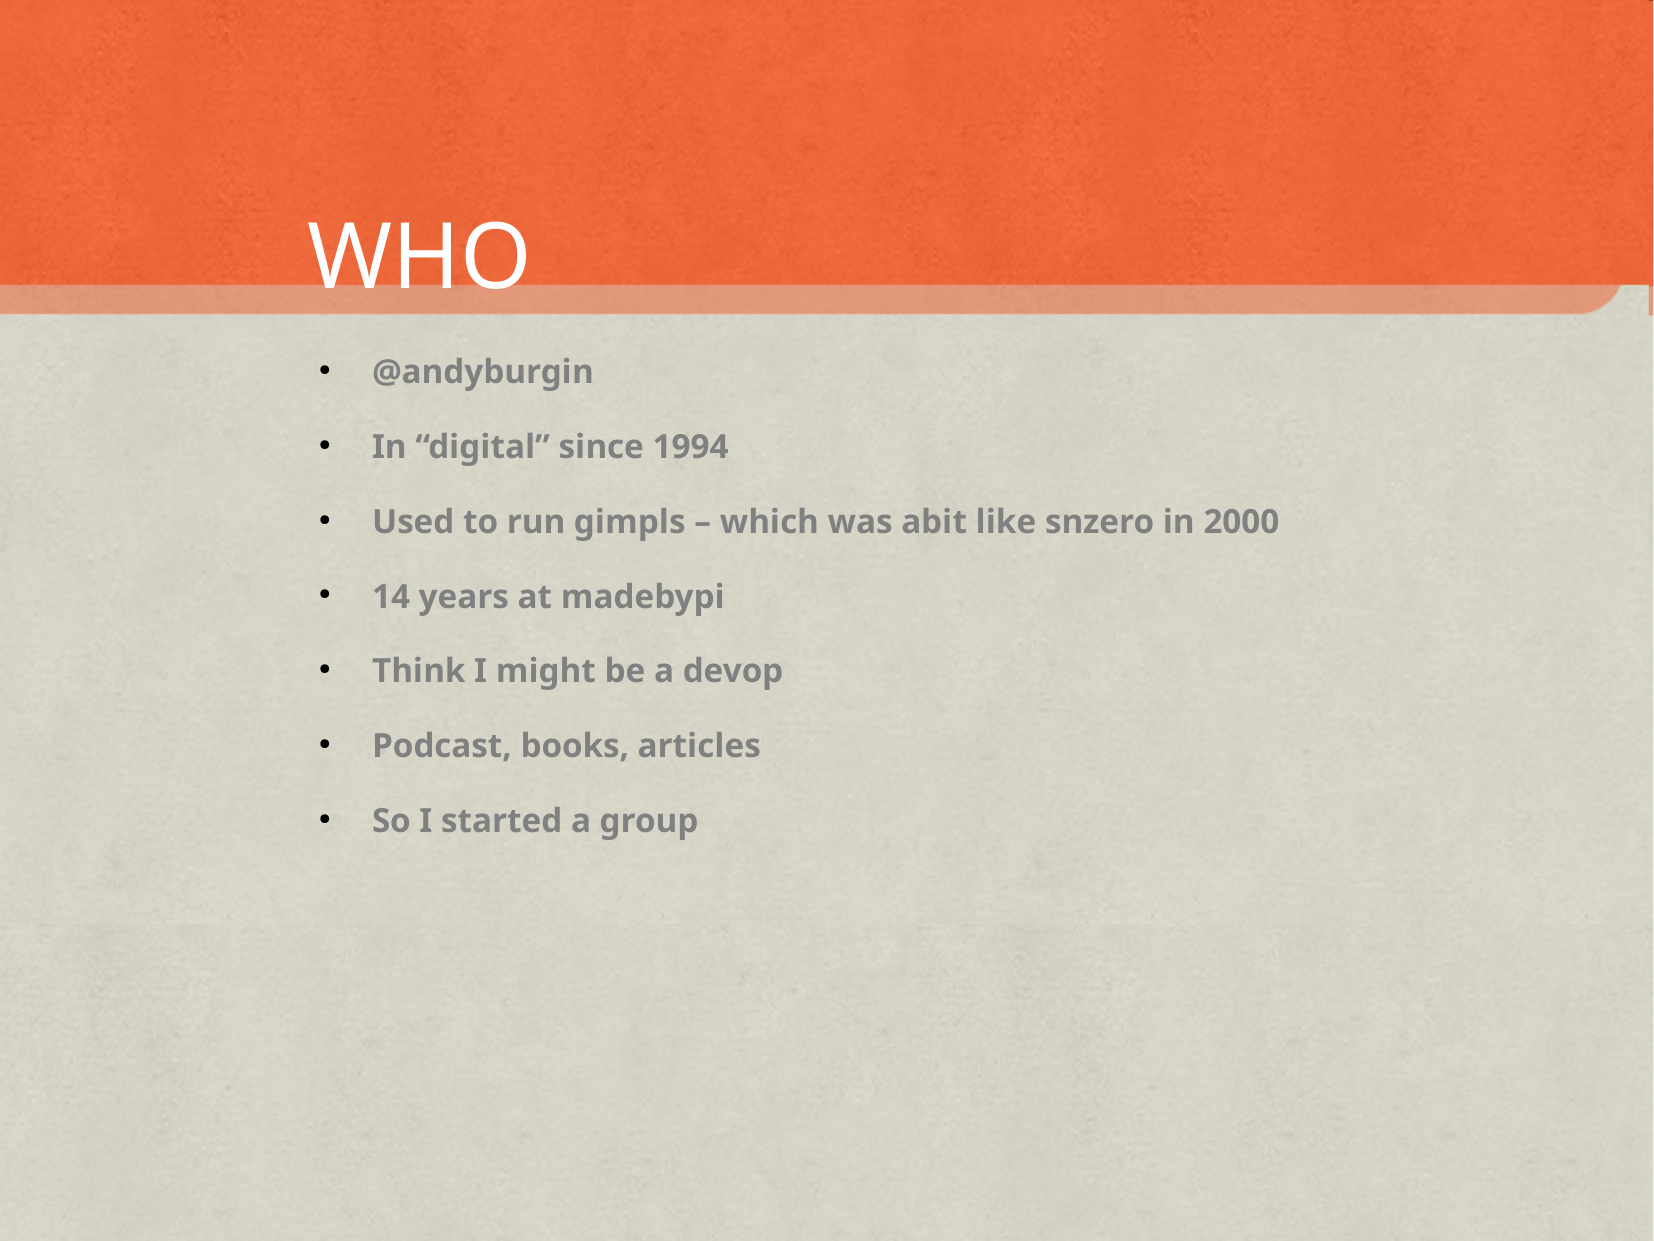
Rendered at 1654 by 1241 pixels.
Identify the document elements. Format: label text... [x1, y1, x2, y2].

list @andyburgin In “digital” since 1994 Used to run gimpls – which was abit like snzero in 2000 14 years at madebypi Think I might be a devop Podcast, books, articles So I started a group [301, 348, 1654, 1068]
picture [0, 0, 1654, 1241]
title WHO [307, 188, 1654, 317]
